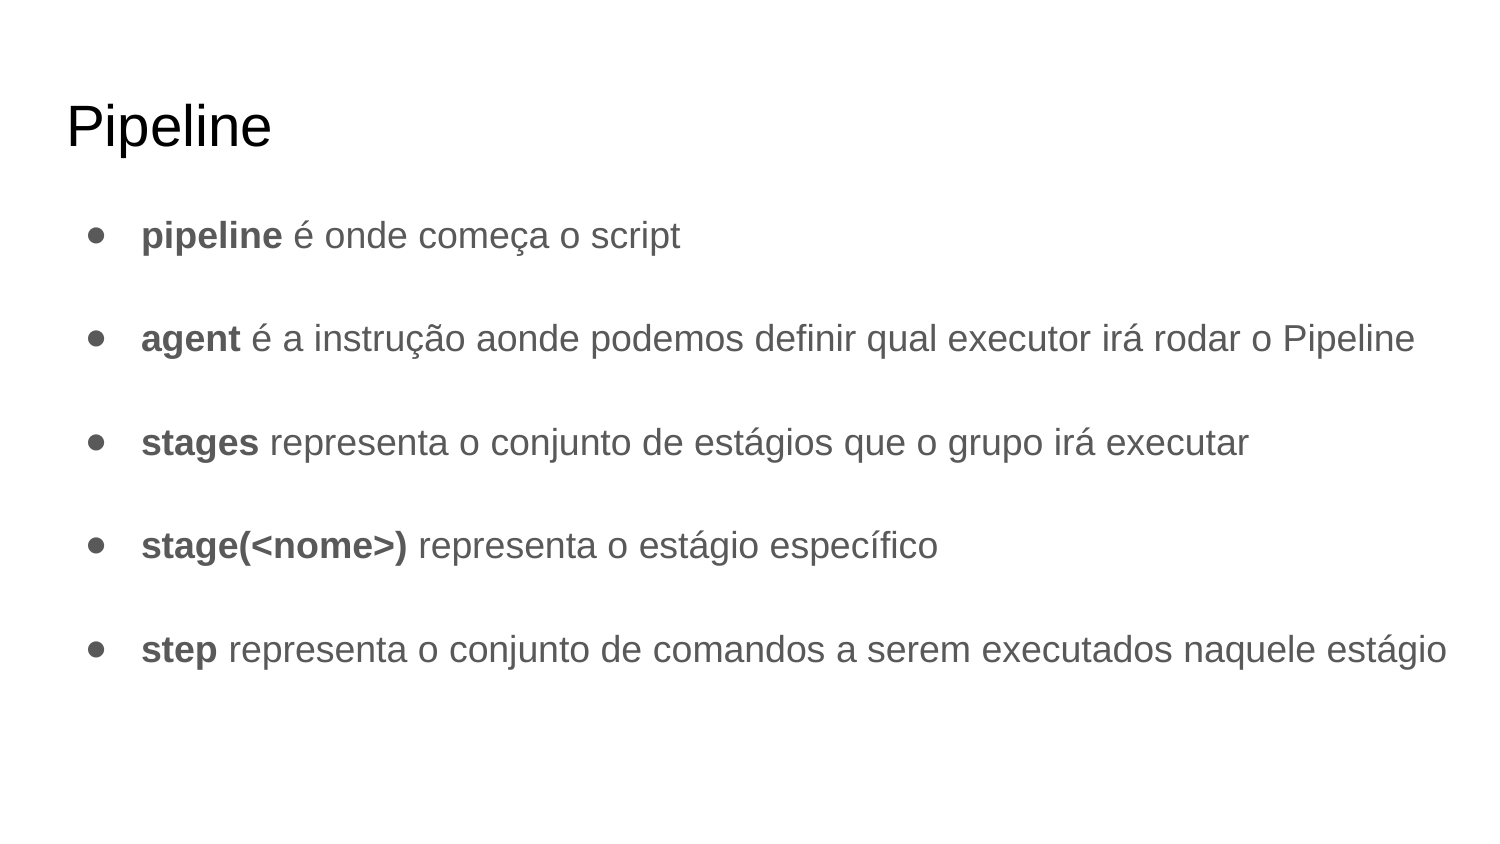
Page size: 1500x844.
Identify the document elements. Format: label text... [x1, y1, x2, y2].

list pipeline é onde começa o script agent é a instrução aonde podemos definir qual executor irá rodar o Pipeline stages representa o conjunto de estágios que o grupo irá executar stage(<nome>) representa o estágio específico step representa o conjunto de comandos a serem executados naquele estágio [51, 189, 1489, 750]
title Pipeline [51, 72, 1449, 167]
